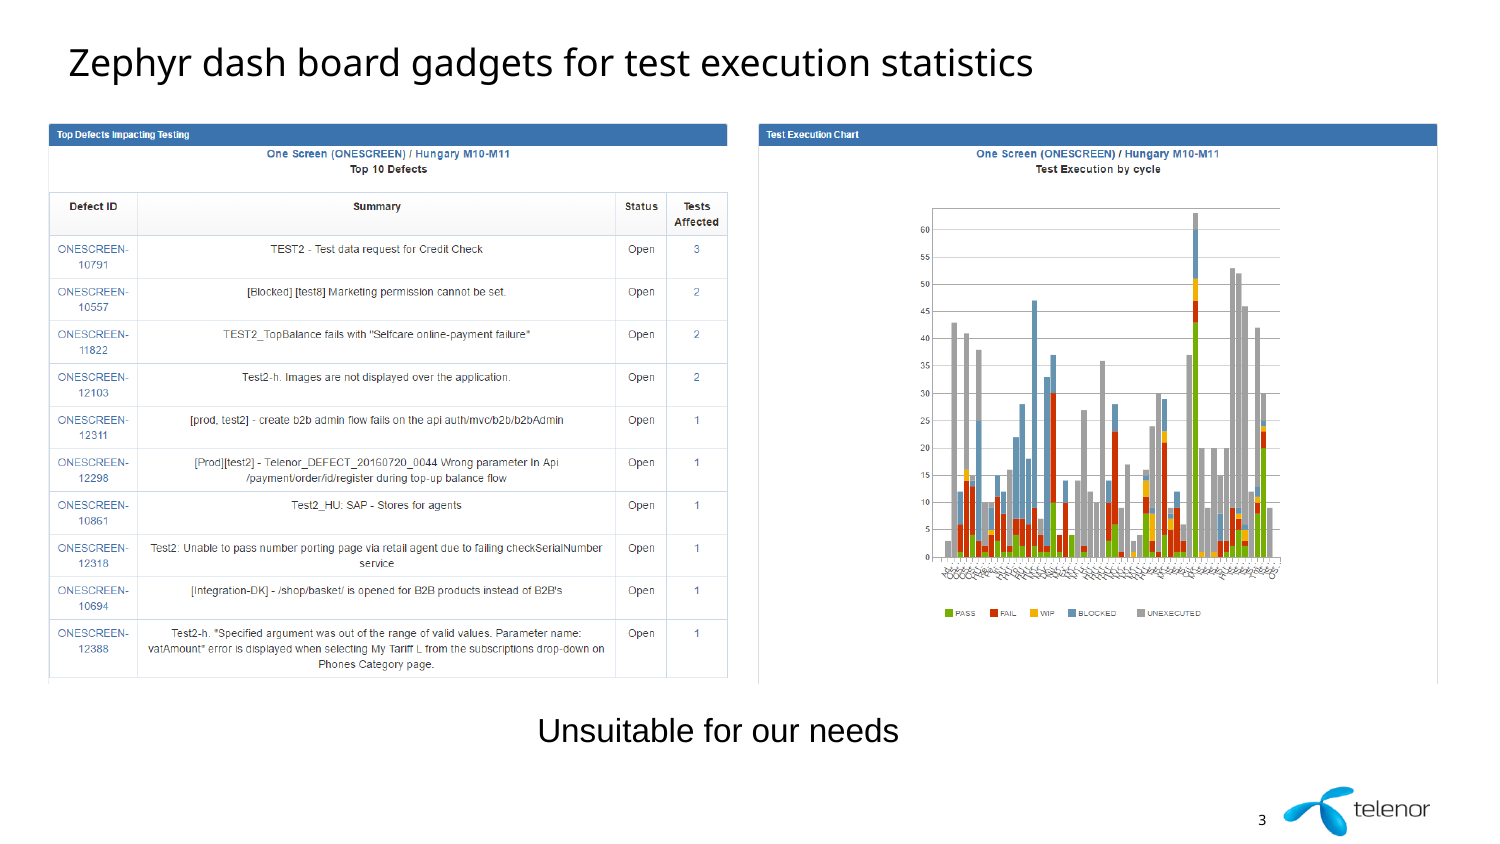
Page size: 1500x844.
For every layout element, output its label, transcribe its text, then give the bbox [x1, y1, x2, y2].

title Zephyr dash board gadgets for test execution statistics [68, 39, 1430, 85]
picture [1277, 782, 1430, 844]
picture [45, 119, 1440, 684]
text_box Unsuitable for our needs [522, 705, 916, 757]
